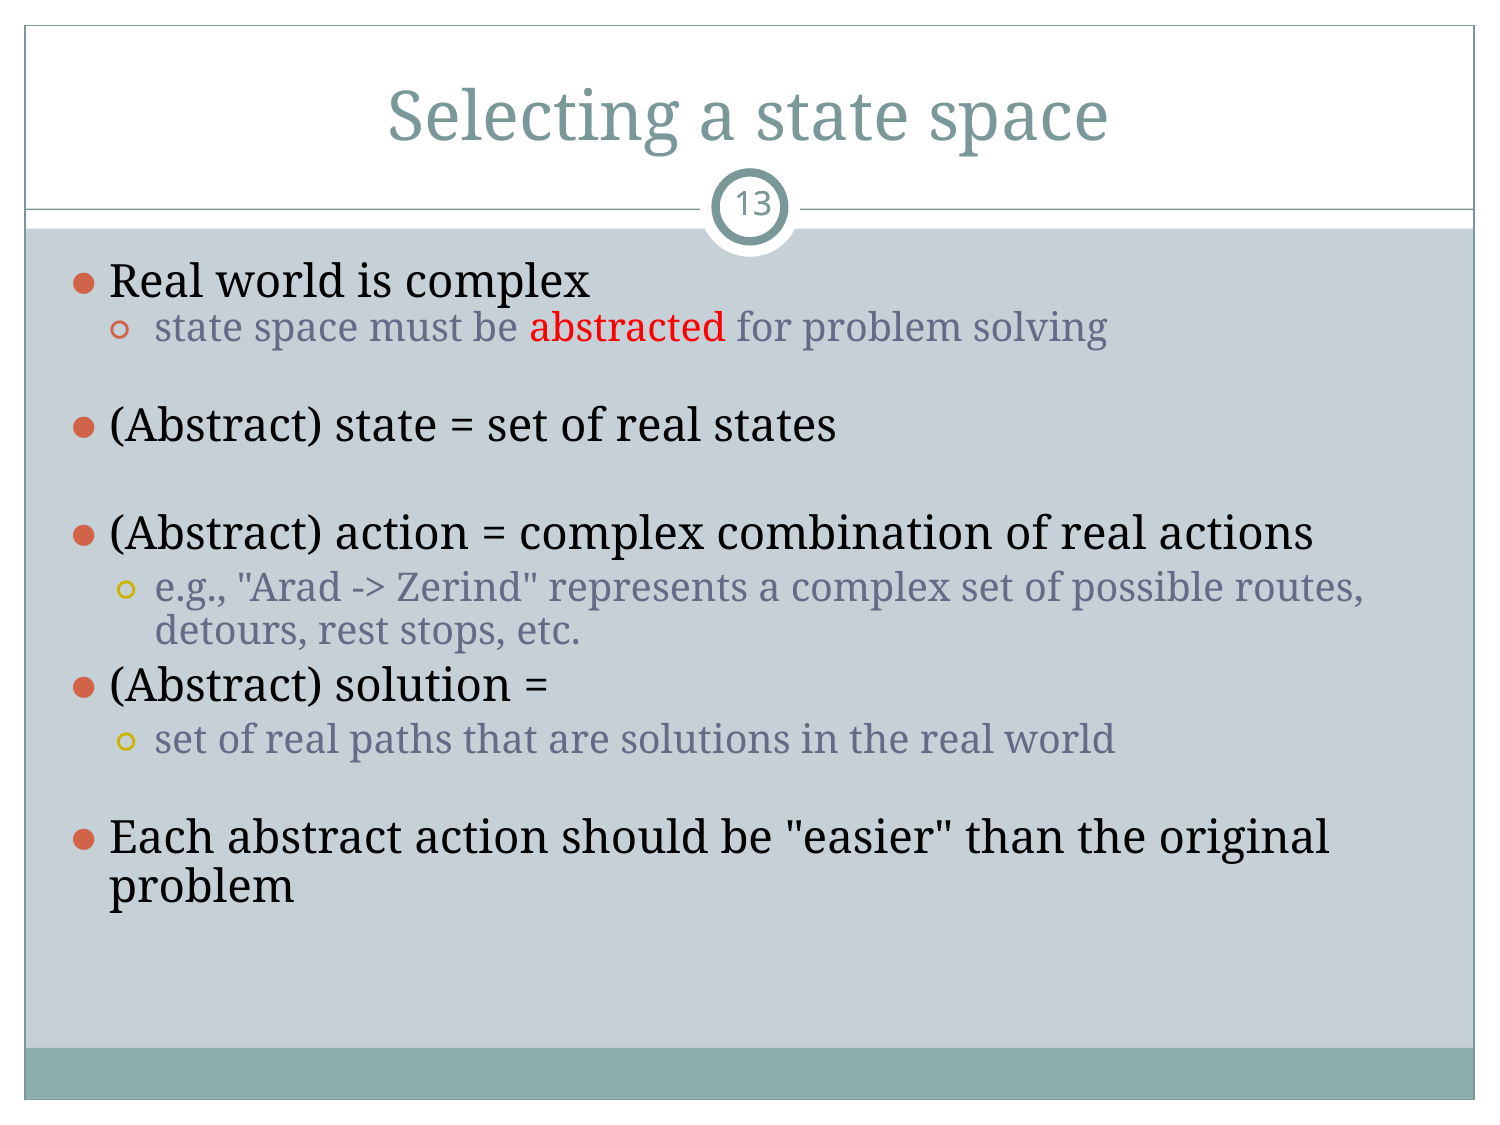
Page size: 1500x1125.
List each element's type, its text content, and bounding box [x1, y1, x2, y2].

title Selecting a state space [49, 37, 1450, 162]
slide_number <number> [715, 168, 791, 241]
list Real world is complex state space must be abstracted for problem solving (Abstract) state = set of real states (Abstract) action = complex combination of real actions e.g., "Arad -> Zerind" represents a complex set of possible routes, detours, rest stops, etc. (Abstract) solution = set of real paths that are solutions in the real world Each abstract action should be "easier" than the original problem [49, 250, 1445, 1001]
